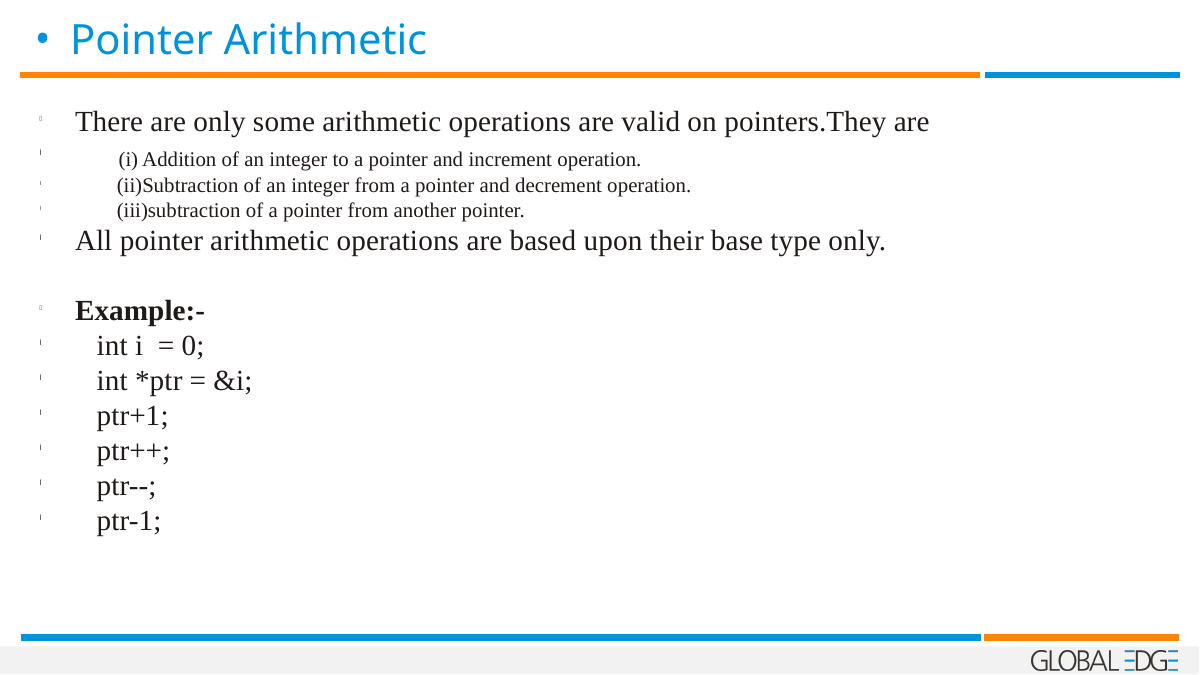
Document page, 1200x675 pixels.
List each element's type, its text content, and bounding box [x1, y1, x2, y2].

picture [1031, 650, 1178, 671]
text_box There are only some arithmetic operations are valid on pointers.They are (i) Addition of an integer to a pointer and increment operation. (ii)Subtraction of an integer from a pointer and decrement operation. (iii)subtraction of a pointer from another pointer. All pointer arithmetic operations are based upon their base type only. Example:- int i = 0; int *ptr = &i; ptr+1; ptr++; ptr--; ptr-1; [24, 94, 910, 549]
text_box Pointer Arithmetic [23, 11, 1098, 64]
